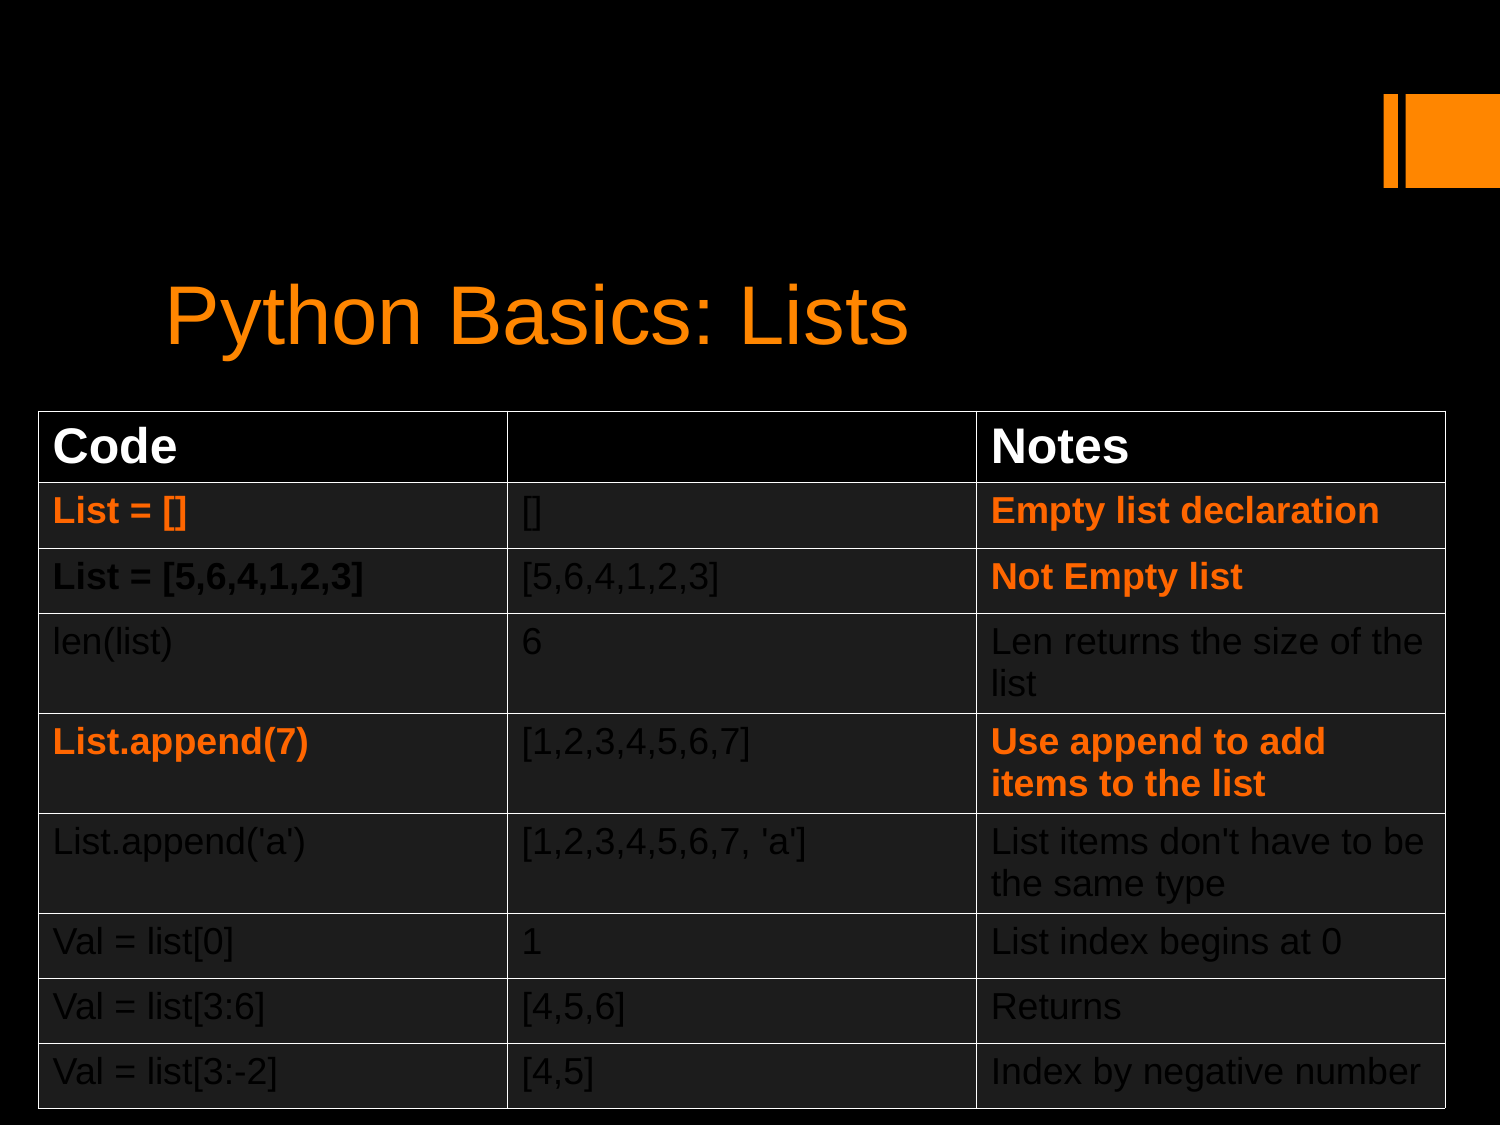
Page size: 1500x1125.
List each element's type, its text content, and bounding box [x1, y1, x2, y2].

table_cell 1 [508, 914, 976, 978]
table_cell Returns [977, 979, 1445, 1043]
table_cell Val = list[0] [39, 914, 507, 978]
table_cell len(list) [39, 614, 507, 713]
table_cell List index begins at 0 [977, 914, 1445, 978]
table_cell 6 [508, 614, 976, 713]
table_cell [4,5,6] [508, 979, 976, 1043]
table_cell [4,5] [508, 1044, 976, 1108]
table_header Code [39, 412, 507, 482]
table_header Notes [977, 412, 1445, 482]
table_cell [1,2,3,4,5,6,7, 'a'] [508, 814, 976, 913]
table_cell List.append(7) [39, 714, 507, 813]
title Python Basics: Lists [150, 253, 1351, 411]
table_header Value [508, 412, 976, 482]
table_cell Val = list[3:-2] [39, 1044, 507, 1108]
table_cell [] [508, 483, 976, 548]
table_cell Empty list declaration [977, 483, 1445, 548]
table_cell List = [] [39, 483, 507, 548]
table_cell Val = list[3:6] [39, 979, 507, 1043]
table_cell List.append('a') [39, 814, 507, 913]
table_cell Use append to add items to the list [977, 714, 1445, 813]
table_cell List = [5,6,4,1,2,3] [39, 549, 507, 613]
table_cell List items don't have to be the same type [977, 814, 1445, 913]
table_cell [5,6,4,1,2,3] [508, 549, 976, 613]
table_cell Not Empty list [977, 549, 1445, 613]
table_cell Len returns the size of the list [977, 614, 1445, 713]
table_cell [1,2,3,4,5,6,7] [508, 714, 976, 813]
table_cell Index by negative number [977, 1044, 1445, 1108]
